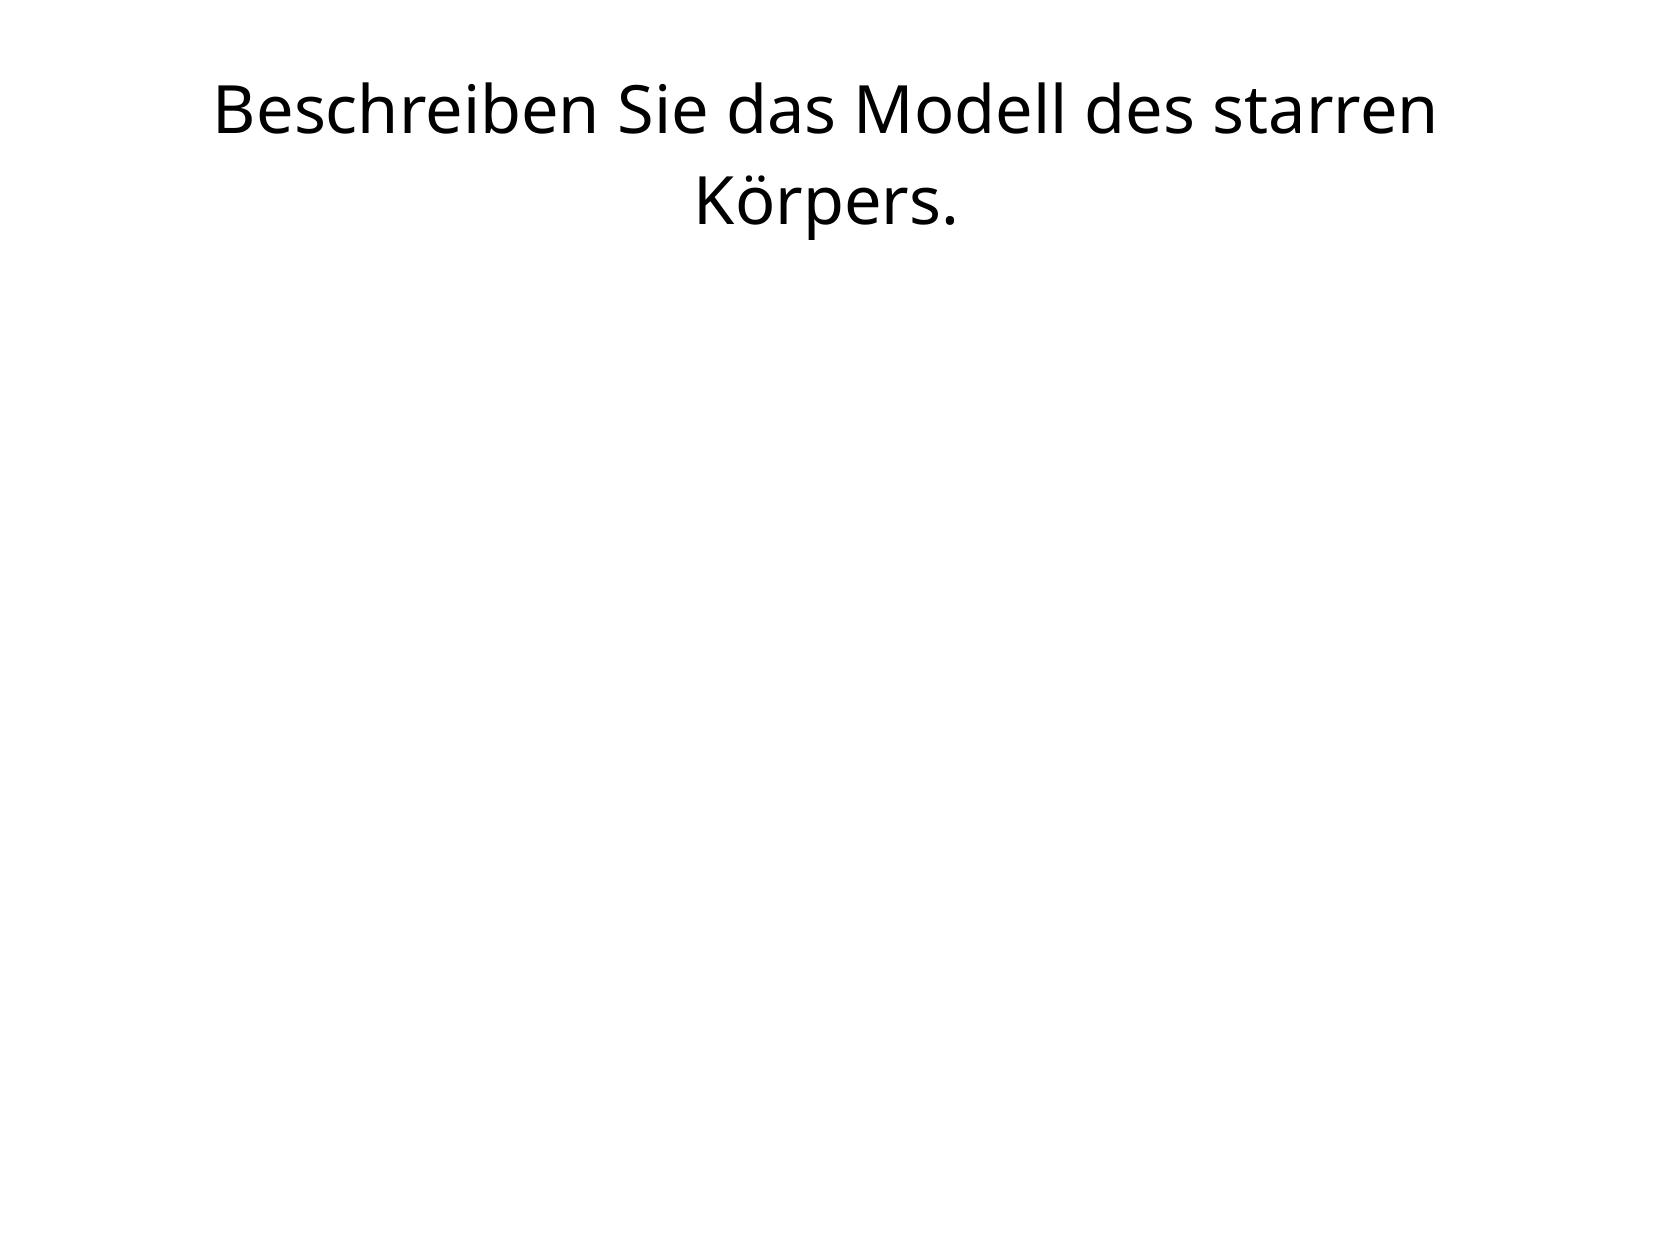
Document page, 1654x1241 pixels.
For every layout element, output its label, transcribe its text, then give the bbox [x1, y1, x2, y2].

title Beschreiben Sie das Modell des starren Körpers. [82, 49, 1571, 257]
